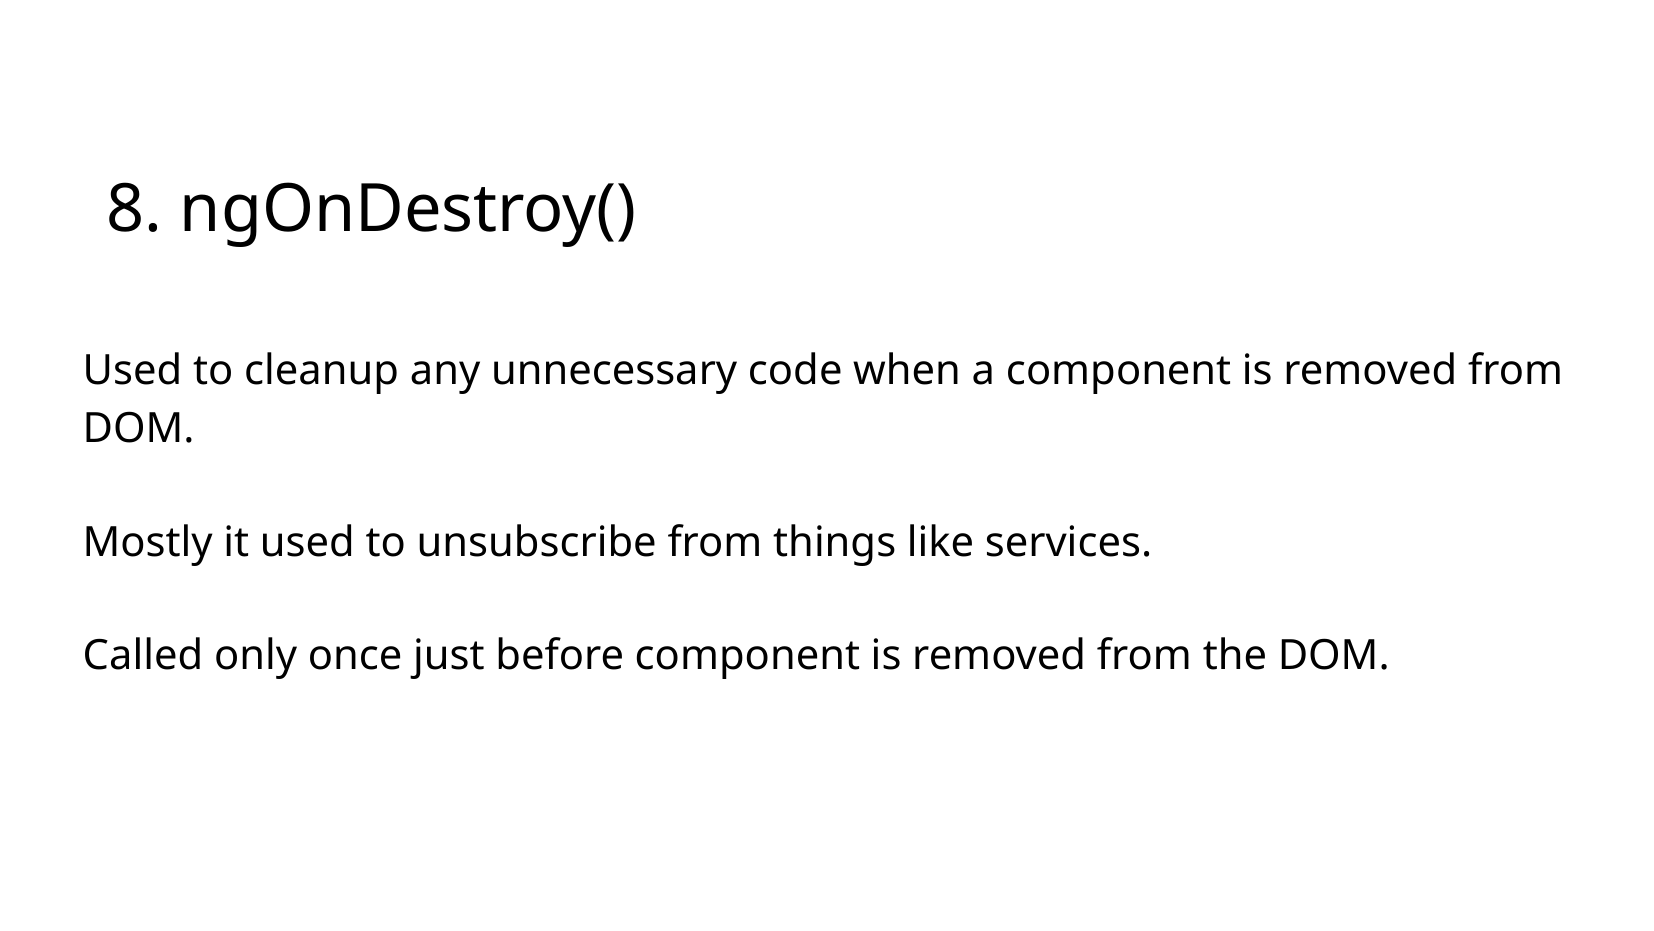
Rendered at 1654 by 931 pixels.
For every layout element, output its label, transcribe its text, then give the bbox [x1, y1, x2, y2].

subtitle Used to cleanup any unnecessary code when a component is removed from DOM. Mostly it used to unsubscribe from things like services. Called only once just before component is removed from the DOM. [82, 330, 1571, 692]
title 8. ngOnDestroy() [82, 128, 662, 284]
